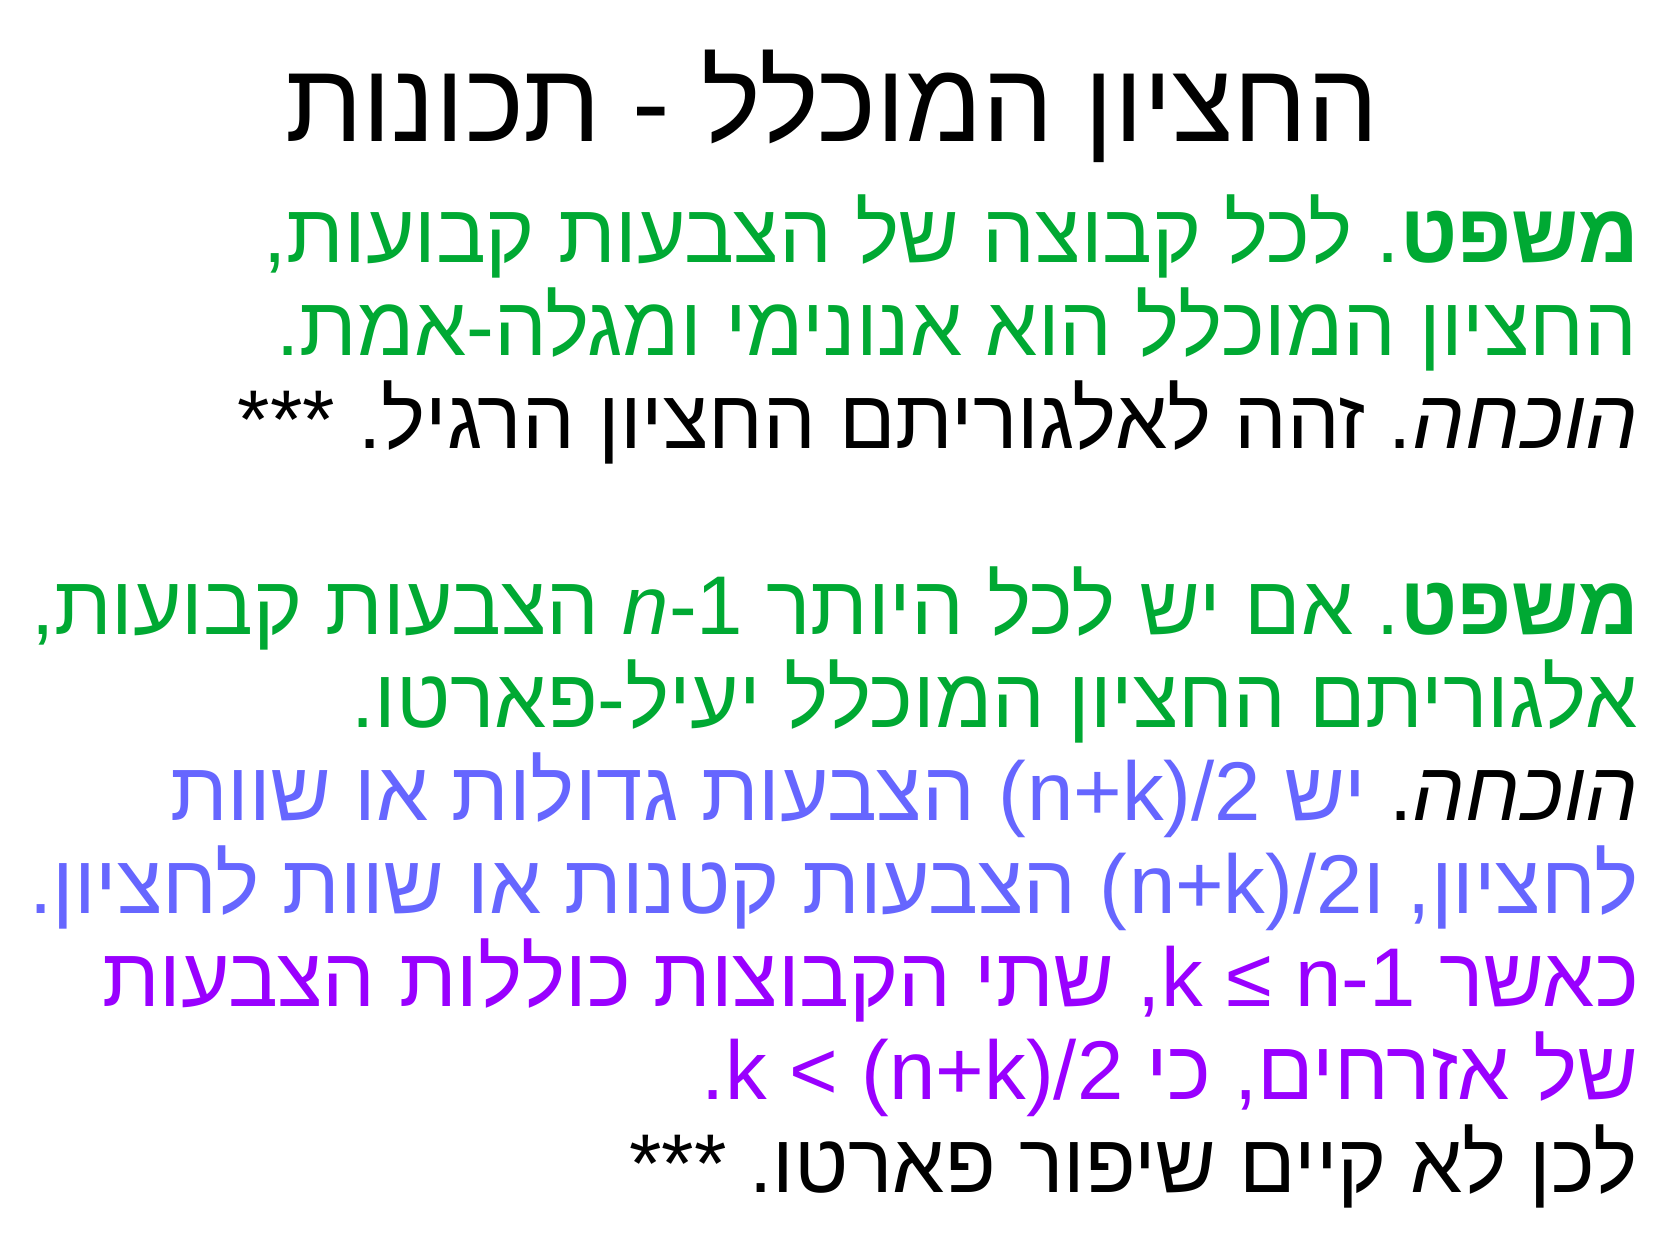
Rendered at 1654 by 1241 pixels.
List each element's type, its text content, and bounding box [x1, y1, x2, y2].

text_box משפט. לכל קבוצה של הצבעות קבועות, החציון המוכלל הוא אנונימי ומגלה-אמת. הוכחה. זהה לאלגוריתם החציון הרגיל. *** משפט. אם יש לכל היותר n-1 הצבעות קבועות, אלגוריתם החציון המוכלל יעיל-פארטו. הוכחה. יש 2/(n+k) הצבעות גדולות או שוות לחציון, ו2/(n+k) הצבעות קטנות או שוות לחציון. כאשר k ≤ n-1, שתי הקבוצות כוללות הצבעות של אזרחים, כי 2/(n+k) > k. לכן לא קיים שיפור פארטו. *** [0, 180, 1654, 1218]
title החציון המוכלל - תכונות [45, 0, 1621, 180]
